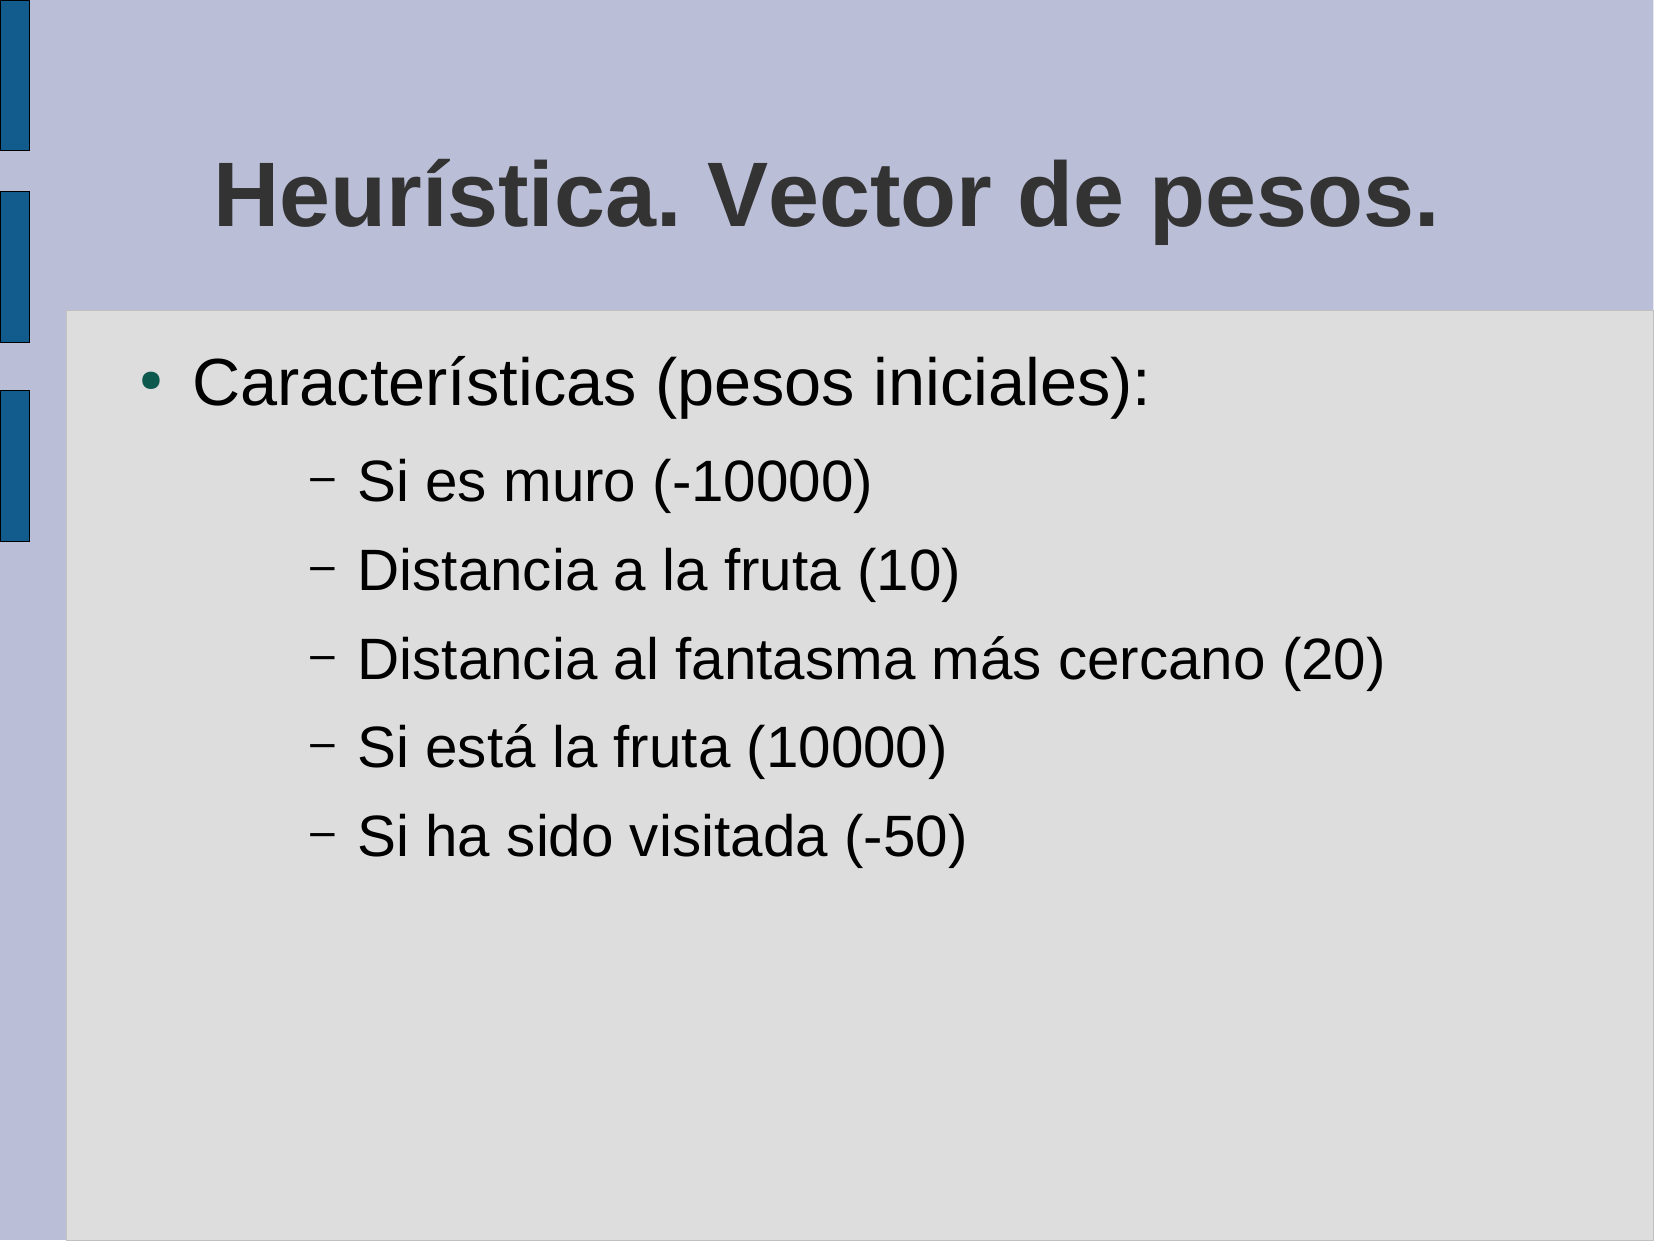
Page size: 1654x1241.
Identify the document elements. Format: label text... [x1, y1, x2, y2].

list Características (pesos iniciales): Si es muro (-10000) Distancia a la fruta (10) Distancia al fantasma más cercano (20) Si está la fruta (10000) Si ha sido visitada (-50) [121, 344, 1534, 1112]
title Heurística. Vector de pesos. [121, 98, 1534, 291]
